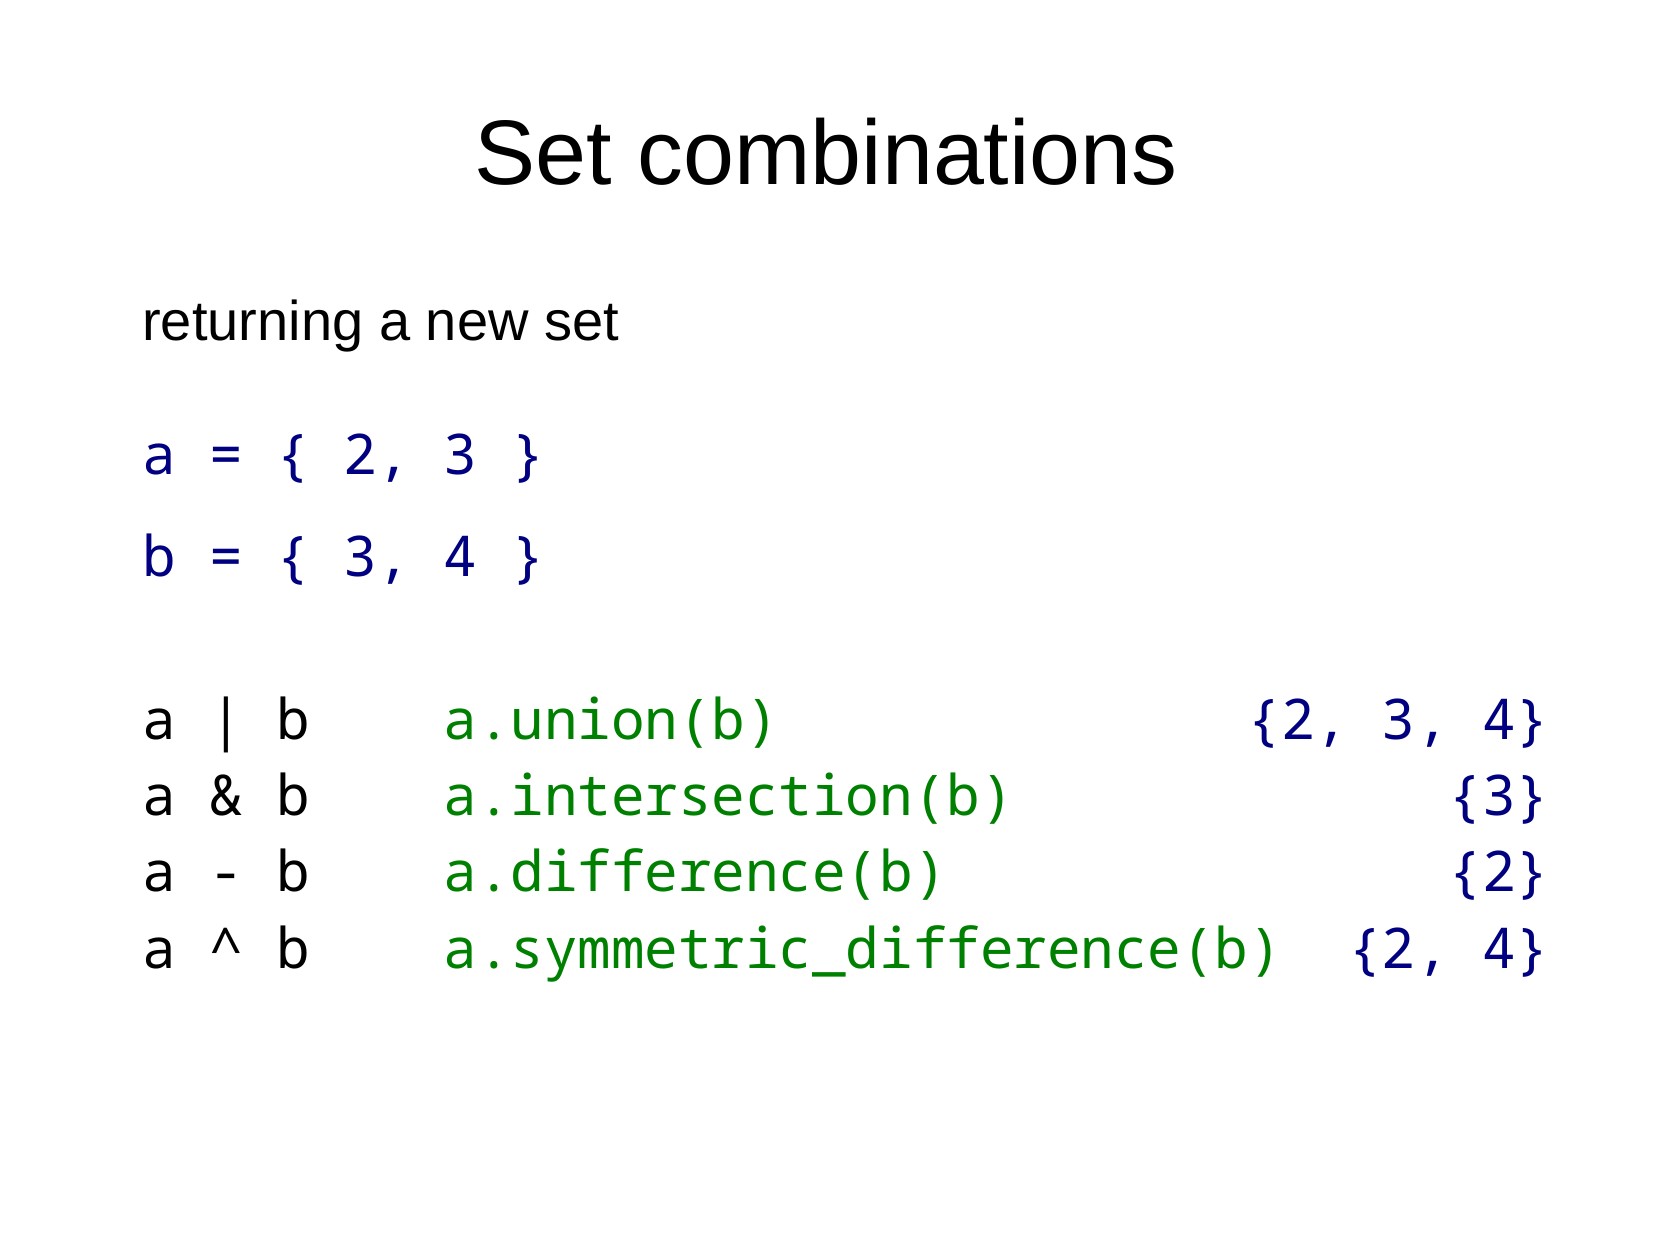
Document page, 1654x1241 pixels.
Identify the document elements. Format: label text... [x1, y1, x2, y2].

title Set combinations [82, 49, 1571, 257]
list returning a new set a = { 2, 3 } b = { 3, 4 } a | b a.union(b) {2, 3, 4} a & b a.intersection(b) {3} a - b a.difference(b) {2} a ^ b a.symmetric_difference(b) {2, 4} [82, 290, 1571, 1087]
